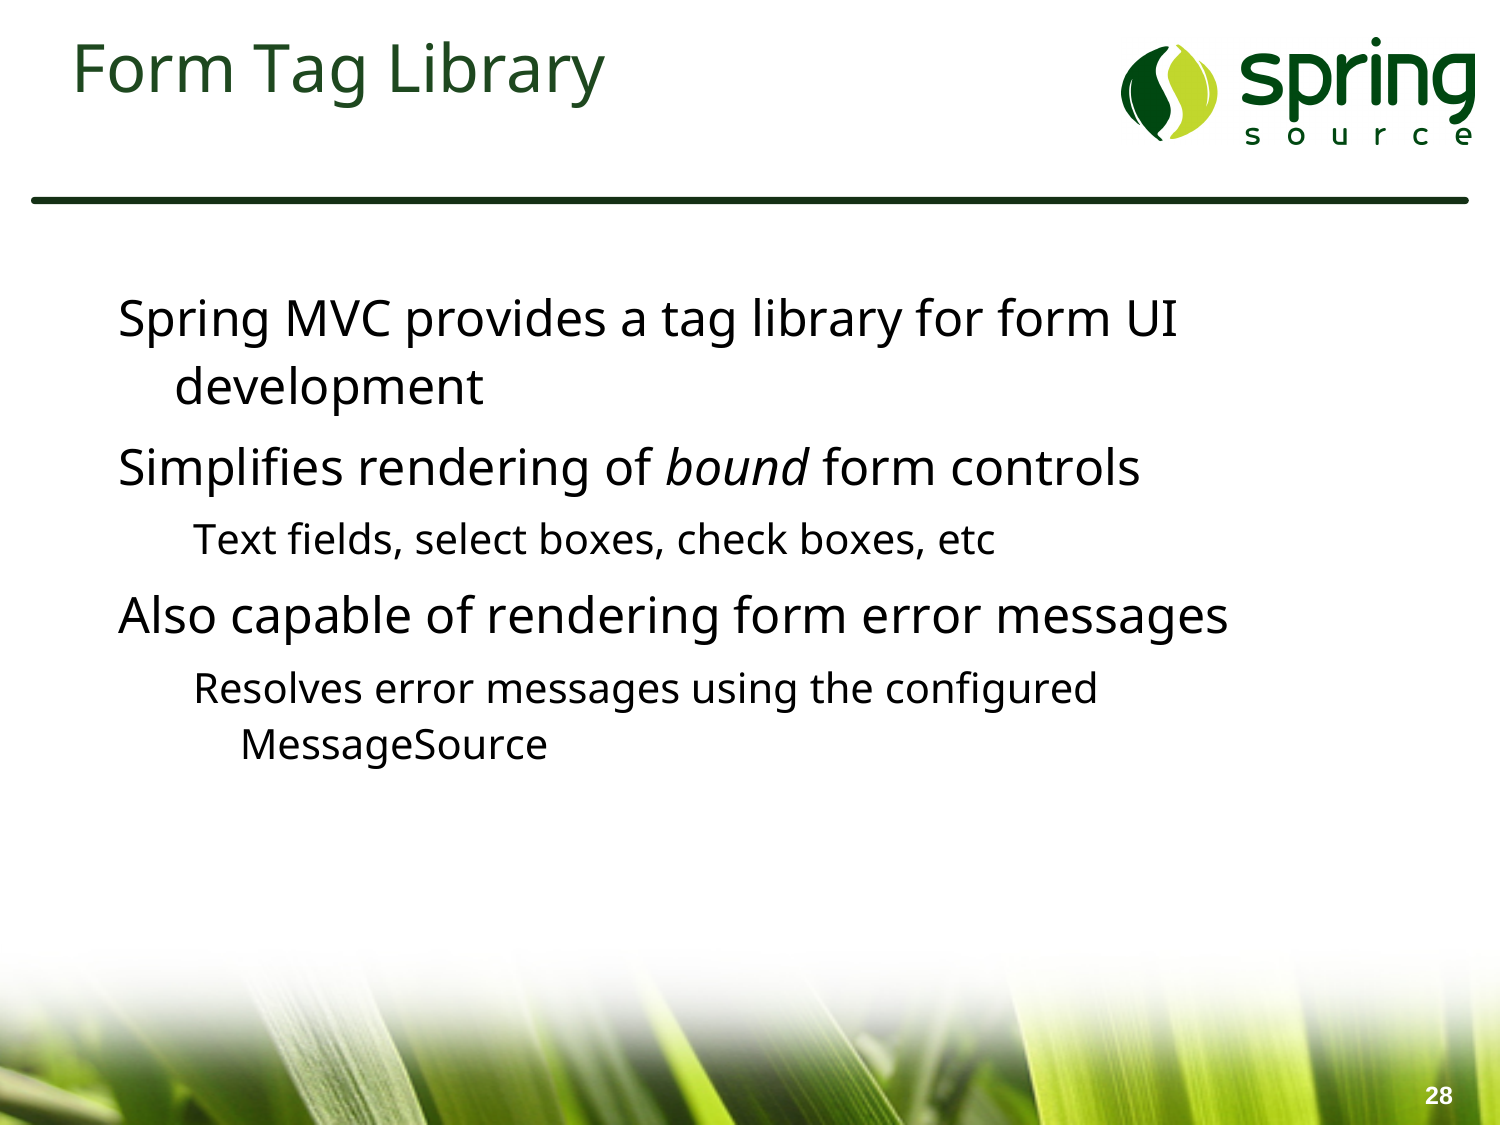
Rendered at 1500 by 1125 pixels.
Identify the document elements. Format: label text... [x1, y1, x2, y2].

list Spring MVC provides a tag library for form UI development Simplifies rendering of bound form controls Text fields, select boxes, check boxes, etc Also capable of rendering form error messages Resolves error messages using the configured MessageSource [103, 275, 1394, 938]
picture [0, 944, 1500, 1125]
title Form Tag Library [56, 13, 1089, 176]
picture [1121, 37, 1475, 145]
